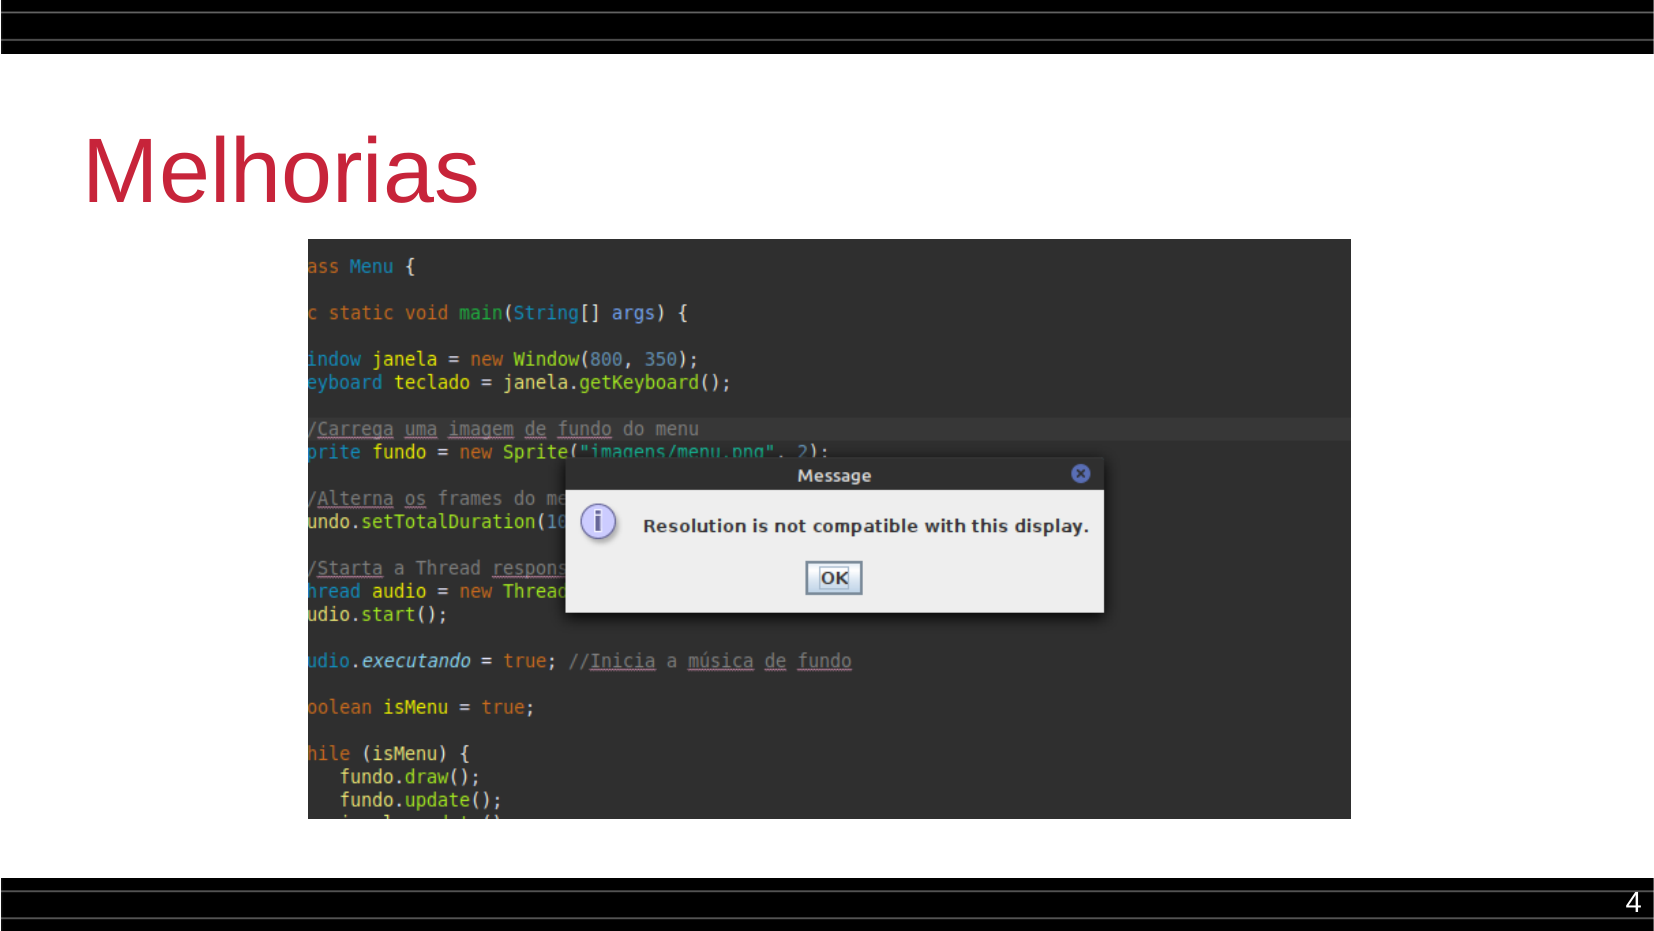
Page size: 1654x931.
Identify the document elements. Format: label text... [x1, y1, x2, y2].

title Melhorias [82, 92, 1571, 249]
picture [308, 239, 1351, 819]
picture [1, 878, 1654, 931]
picture [1, 0, 1654, 54]
